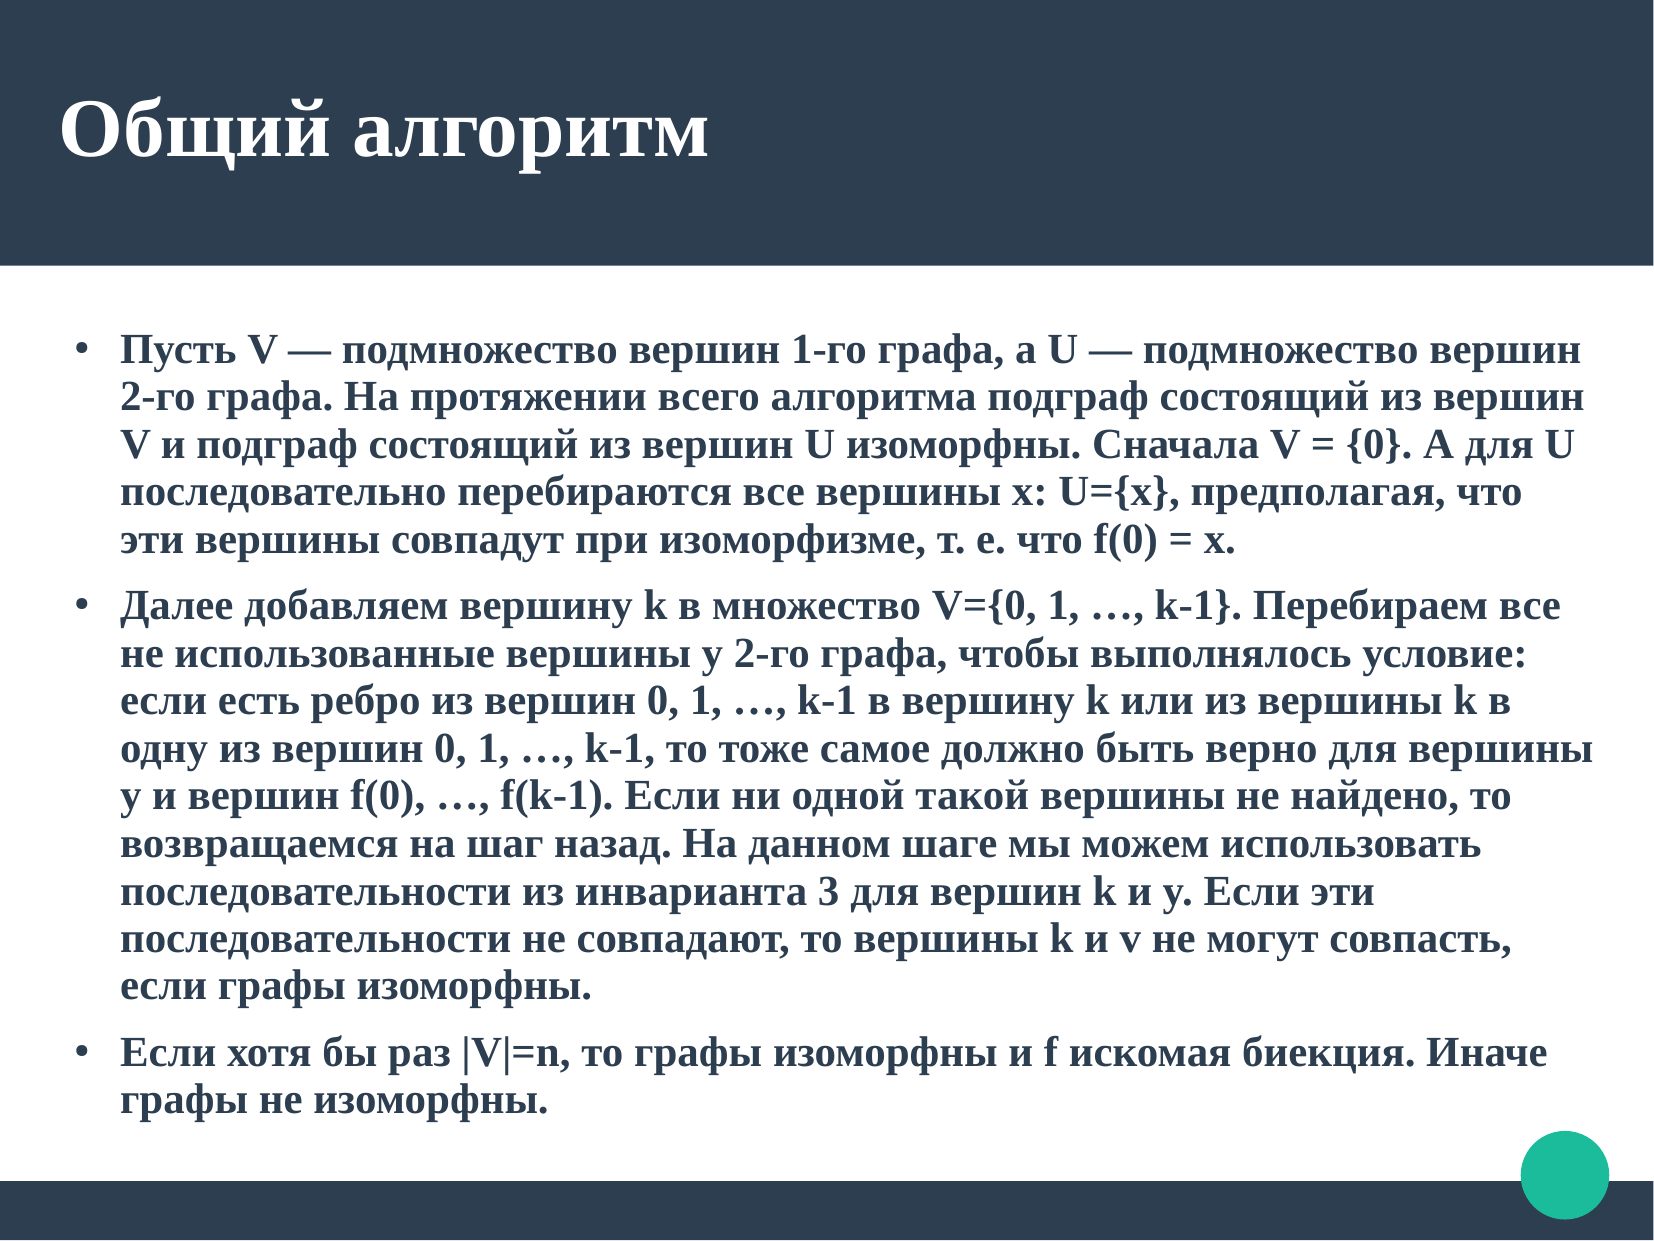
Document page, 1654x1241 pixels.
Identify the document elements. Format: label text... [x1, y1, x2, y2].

title Общий алгоритм [59, 49, 1595, 207]
list Пусть V — подмножество вершин 1-го графа, а U — подмножество вершин 2-го графа. На протяжении всего алгоритма подграф состоящий из вершин V и подграф состоящий из вершин U изоморфны. Сначала V = {0}. А для U последовательно перебираются все вершины x: U={x}, предполагая, что эти вершины совпадут при изоморфизме, т. е. что f(0) = x. Далее добавляем вершину k в множество V={0, 1, …, k-1}. Перебираем все не использованные вершины y 2-го графа, чтобы выполнялось условие: если есть ребро из вершин 0, 1, …, k-1 в вершину k или из вершины k в одну из вершин 0, 1, …, k-1, то тоже самое должно быть верно для вершины y и вершин f(0), …, f(k-1). Если ни одной такой вершины не найдено, то возвращаемся на шаг назад. На данном шаге мы можем использовать последовательности из инварианта 3 для вершин k и y. Если эти последовательности не совпадают, то вершины k и v не могут совпасть, если графы изоморфны. Если хотя бы раз |V|=n, то графы изоморфны и f искомая биекция. Иначе графы не изоморфны. [59, 324, 1595, 1152]
